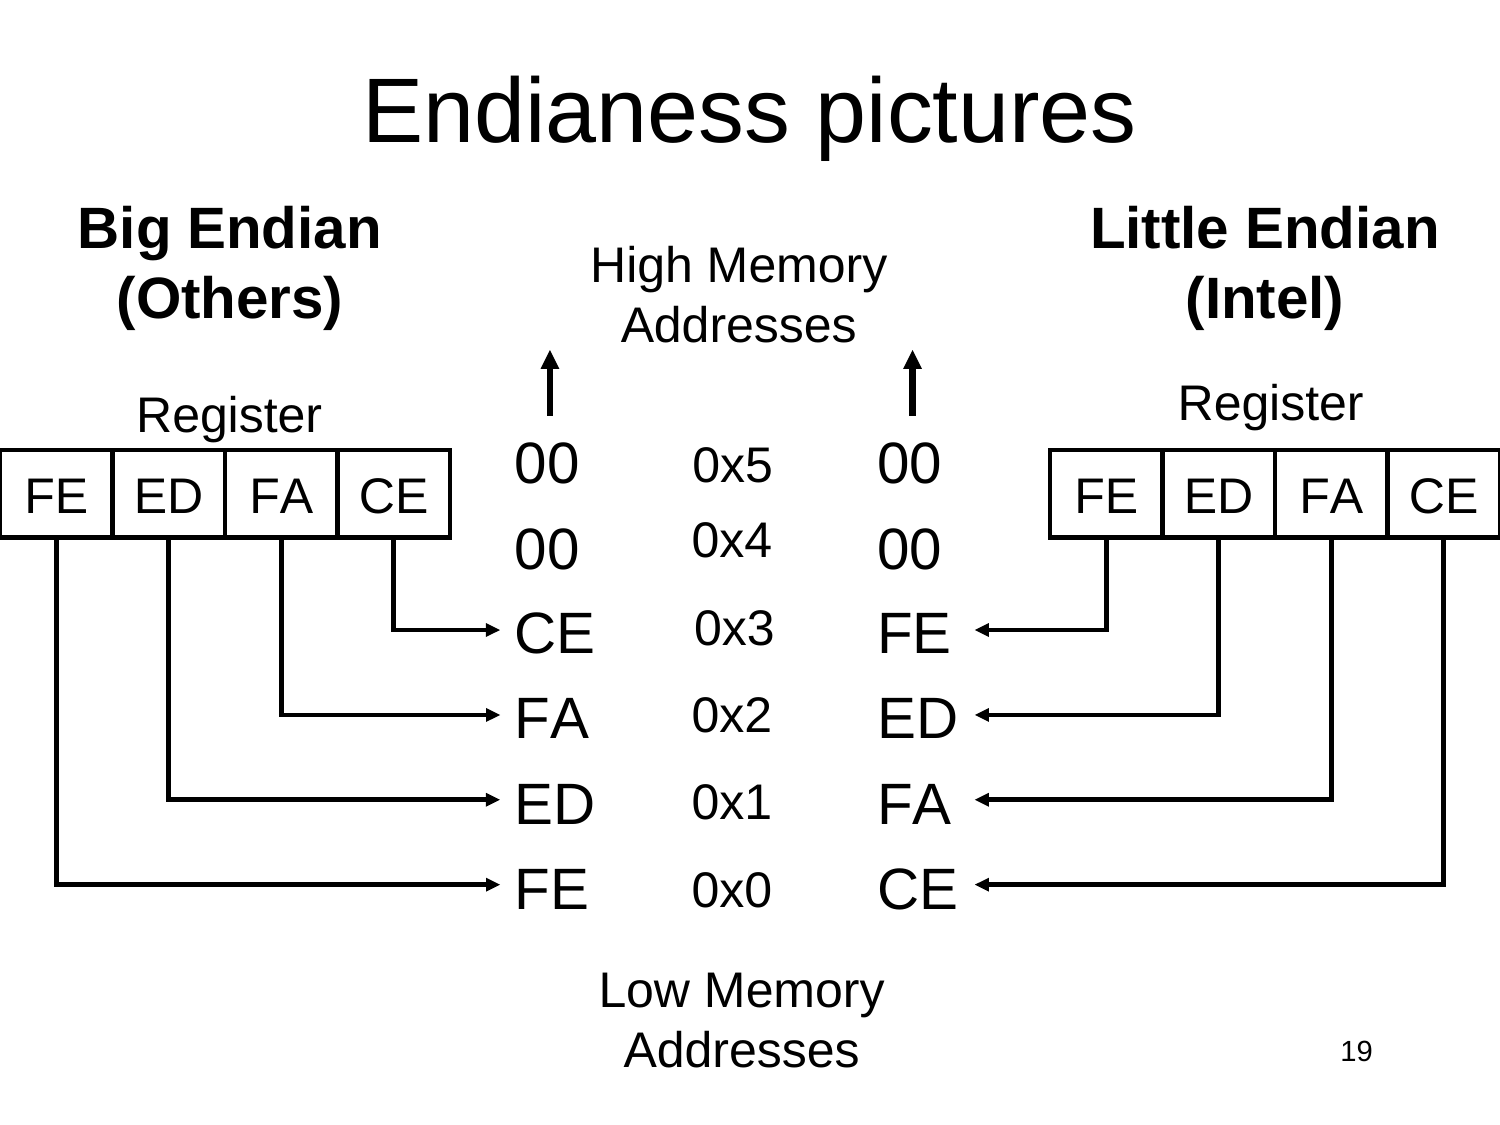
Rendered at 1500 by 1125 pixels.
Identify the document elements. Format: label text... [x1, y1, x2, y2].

text_box FE [0, 450, 113, 538]
text_box FA [1275, 450, 1388, 538]
table_cell ED [863, 673, 975, 758]
text_box Register [1162, 362, 1379, 438]
table_header 00 [500, 418, 613, 503]
text_box CE [338, 450, 450, 538]
title Endianess pictures [112, 12, 1388, 201]
text_box FE [1049, 450, 1163, 538]
table_cell FA [500, 673, 613, 758]
text_box Register [121, 374, 338, 450]
text_box Big Endian (Others) [63, 182, 397, 338]
table_cell 00 [500, 503, 613, 588]
text_box ED [1163, 450, 1275, 538]
text_box 0x0 [676, 849, 788, 926]
table_cell FE [500, 844, 613, 929]
text_box <number> [1074, 1025, 1388, 1101]
text_box ED [113, 450, 225, 538]
table_header 00 [863, 418, 975, 503]
table_cell 00 [863, 503, 975, 588]
text_box 0x4 [676, 499, 788, 576]
text_box 0x1 [676, 762, 788, 838]
table_cell ED [500, 758, 613, 844]
text_box 0x5 [677, 424, 788, 501]
table_cell FA [863, 758, 975, 844]
text_box Low Memory Addresses [583, 949, 900, 1086]
table_cell CE [863, 844, 975, 929]
text_box CE [1388, 450, 1500, 538]
table_header FE [863, 588, 975, 673]
text_box Little Endian (Intel) [1075, 182, 1455, 338]
text_box High Memory Addresses [575, 224, 903, 361]
text_box 0x2 [676, 674, 788, 751]
text_box 0x3 [679, 587, 790, 663]
text_box FA [225, 450, 338, 538]
table_header CE [500, 588, 613, 673]
